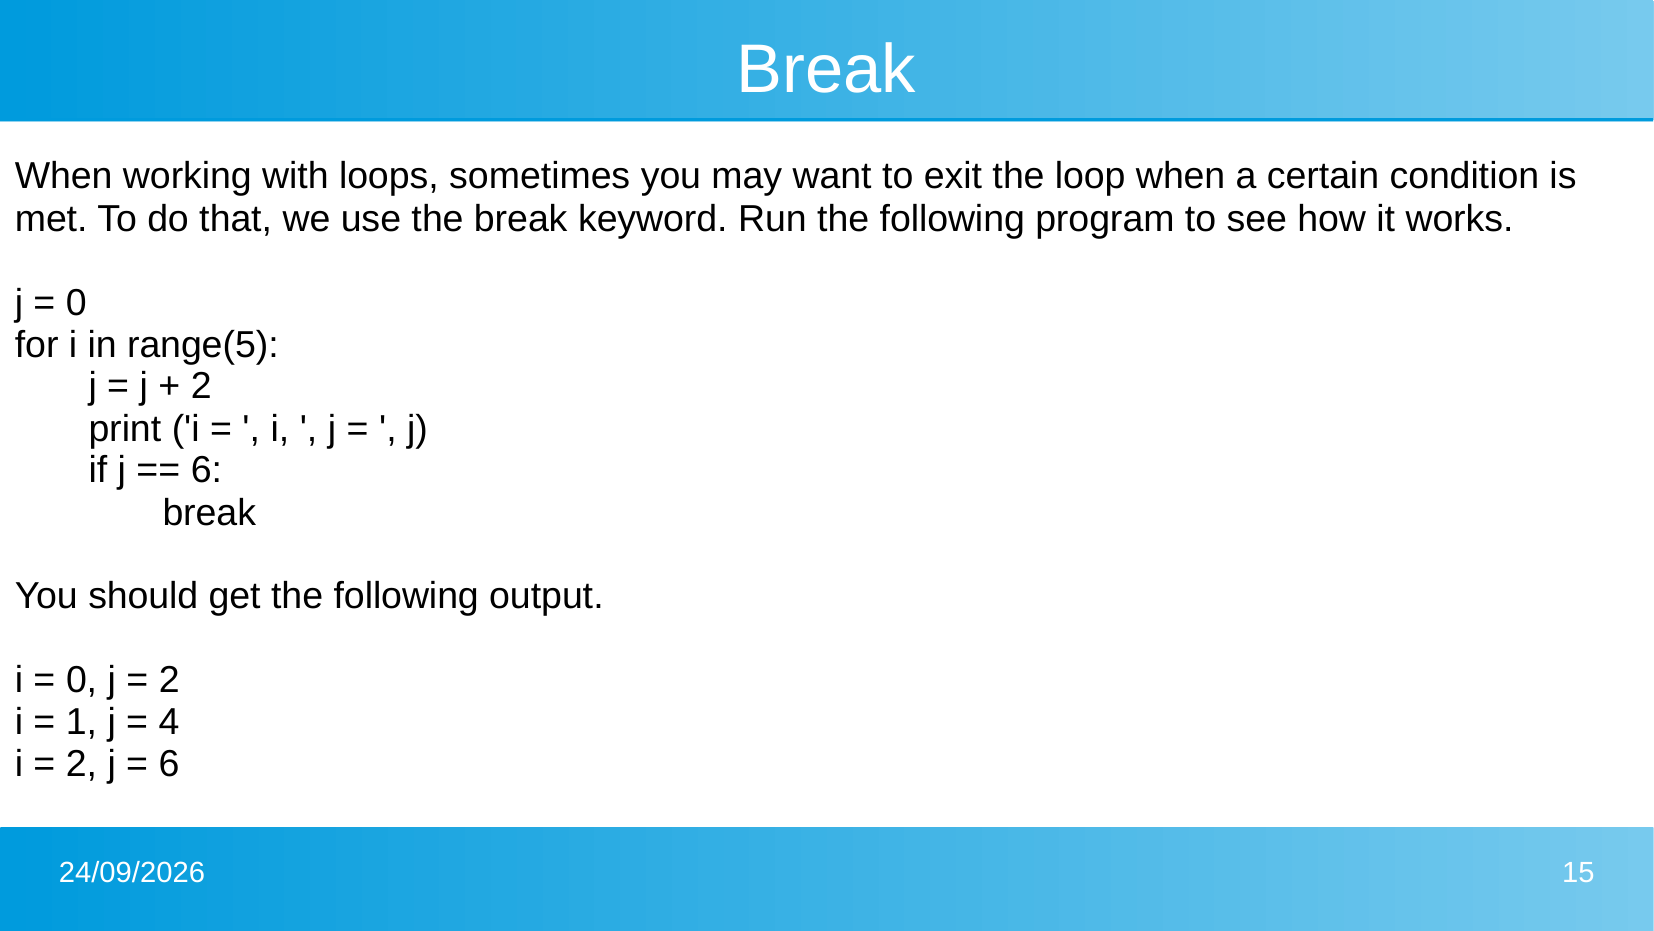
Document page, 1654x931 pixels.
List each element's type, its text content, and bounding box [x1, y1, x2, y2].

title Break [59, 29, 1595, 108]
text_box When working with loops, sometimes you may want to exit the loop when a certain condition is met. To do that, we use the break keyword. Run the following program to see how it works. j = 0 for i in range(5): j = j + 2 print ('i = ', i, ', j = ', j) if j == 6: break You should get the following output. i = 0, j = 2 i = 1, j = 4 i = 2, j = 6 [0, 147, 1625, 931]
